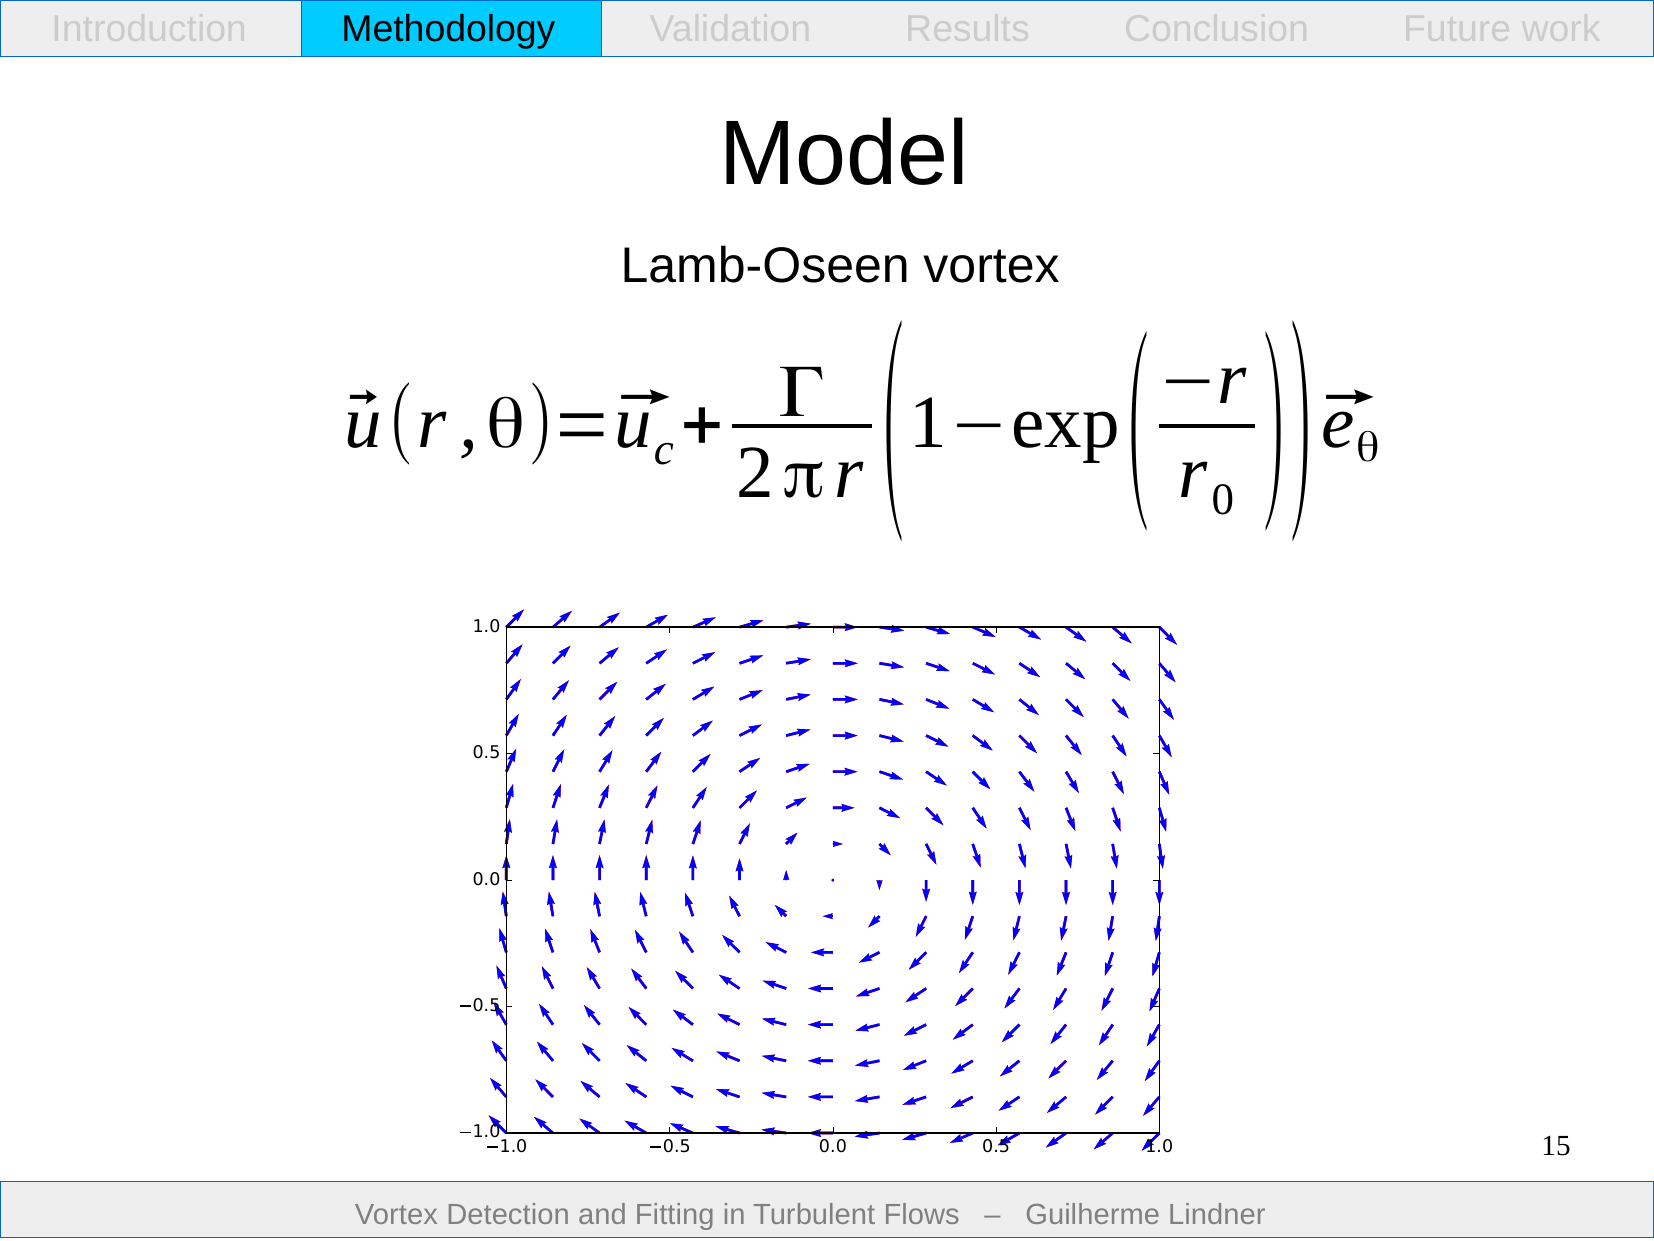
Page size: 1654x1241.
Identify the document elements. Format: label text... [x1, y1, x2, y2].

chart [444, 581, 1210, 1180]
text_box Vortex Detection and Fitting in Turbulent Flows – Guilherme Lindner [340, 1190, 1314, 1241]
chart [338, 316, 1387, 546]
text_box Lamb-Oseen vortex [570, 229, 1075, 301]
text_box Introduction Methodology Validation Results Conclusion Future work [0, 0, 1654, 57]
title Model [82, 57, 1571, 257]
text_box [0, 1181, 1654, 1238]
